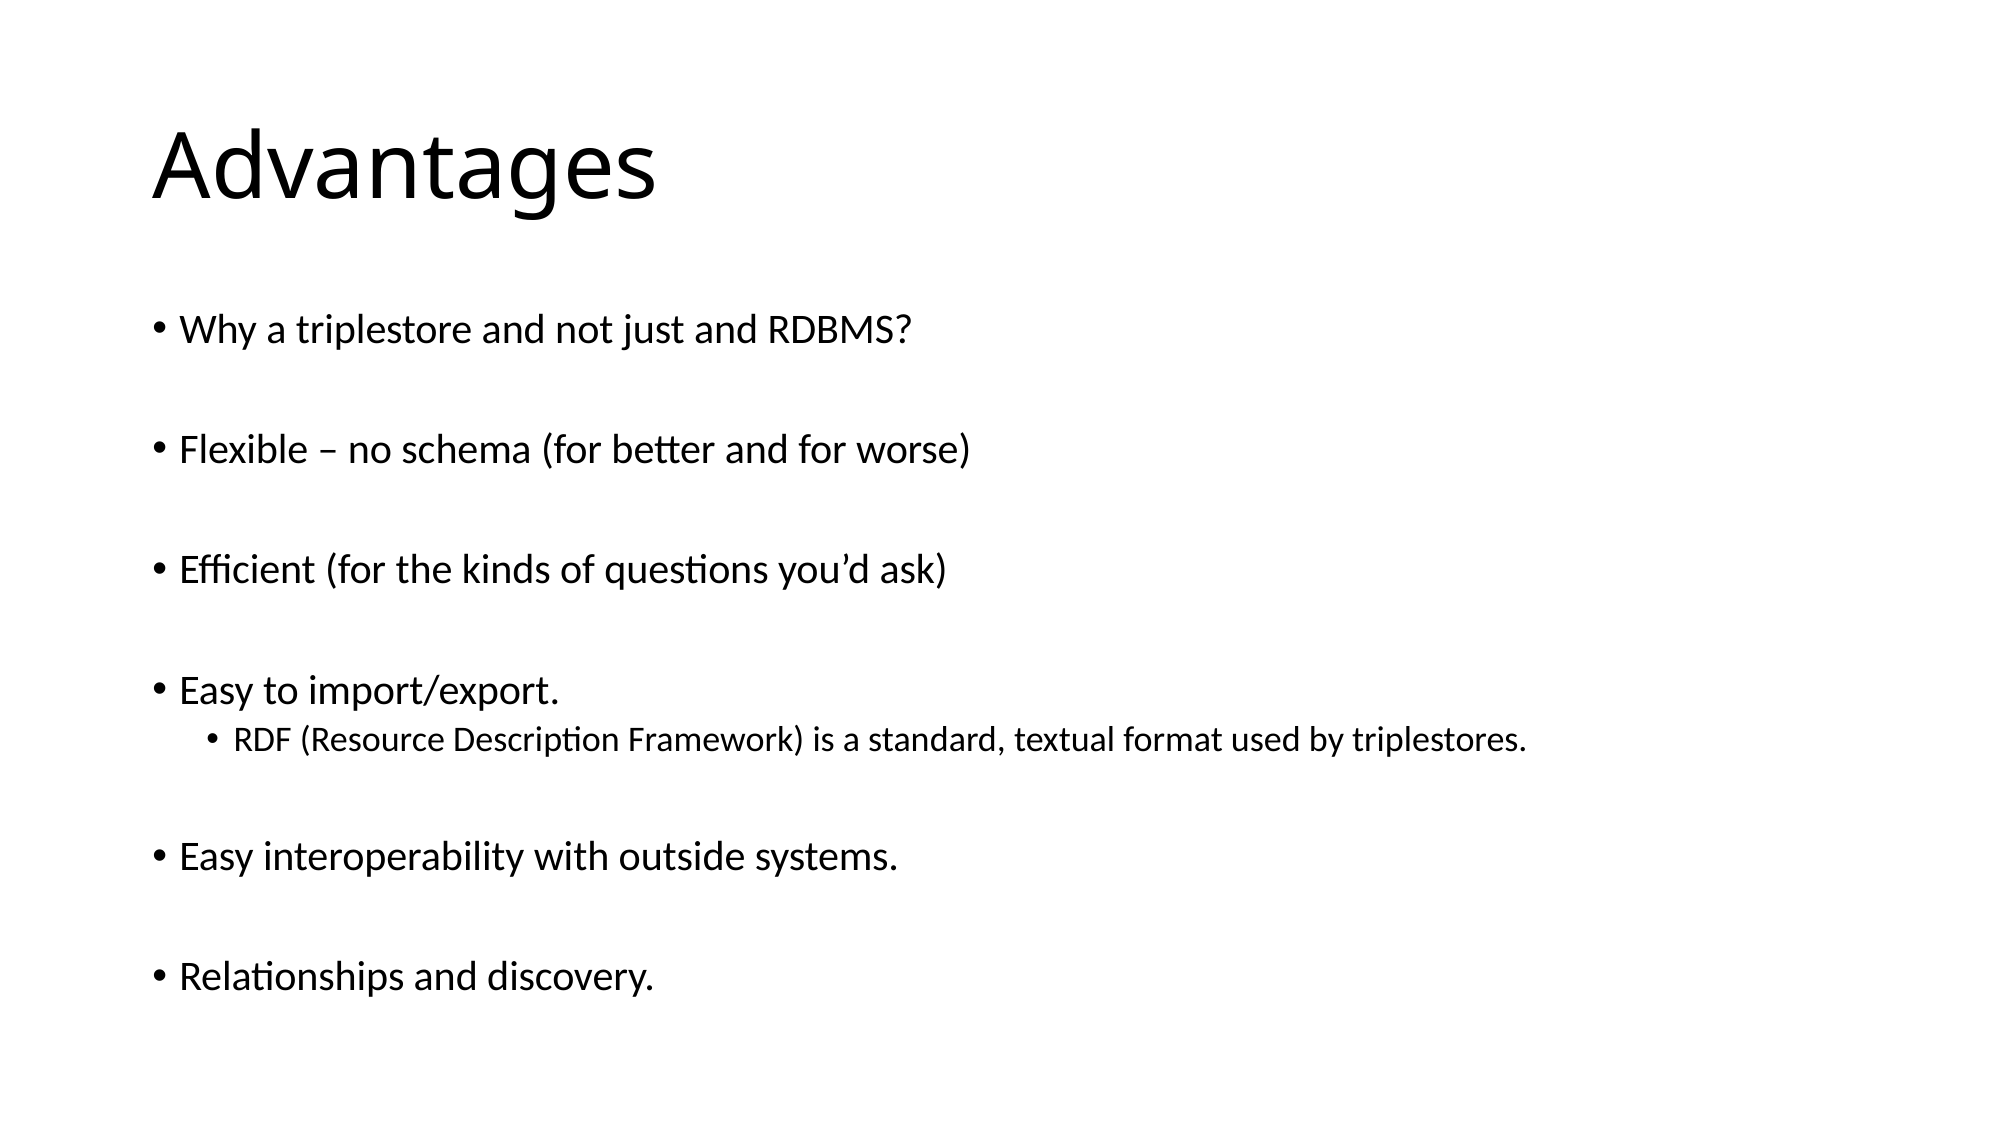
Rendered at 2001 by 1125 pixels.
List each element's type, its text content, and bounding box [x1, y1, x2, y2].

title Advantages [137, 59, 1863, 278]
list Why a triplestore and not just and RDBMS? Flexible – no schema (for better and for worse) Efficient (for the kinds of questions you’d ask) Easy to import/export. RDF (Resource Description Framework) is a standard, textual format used by triplestores. Easy interoperability with outside systems. Relationships and discovery. [137, 299, 1863, 1014]
